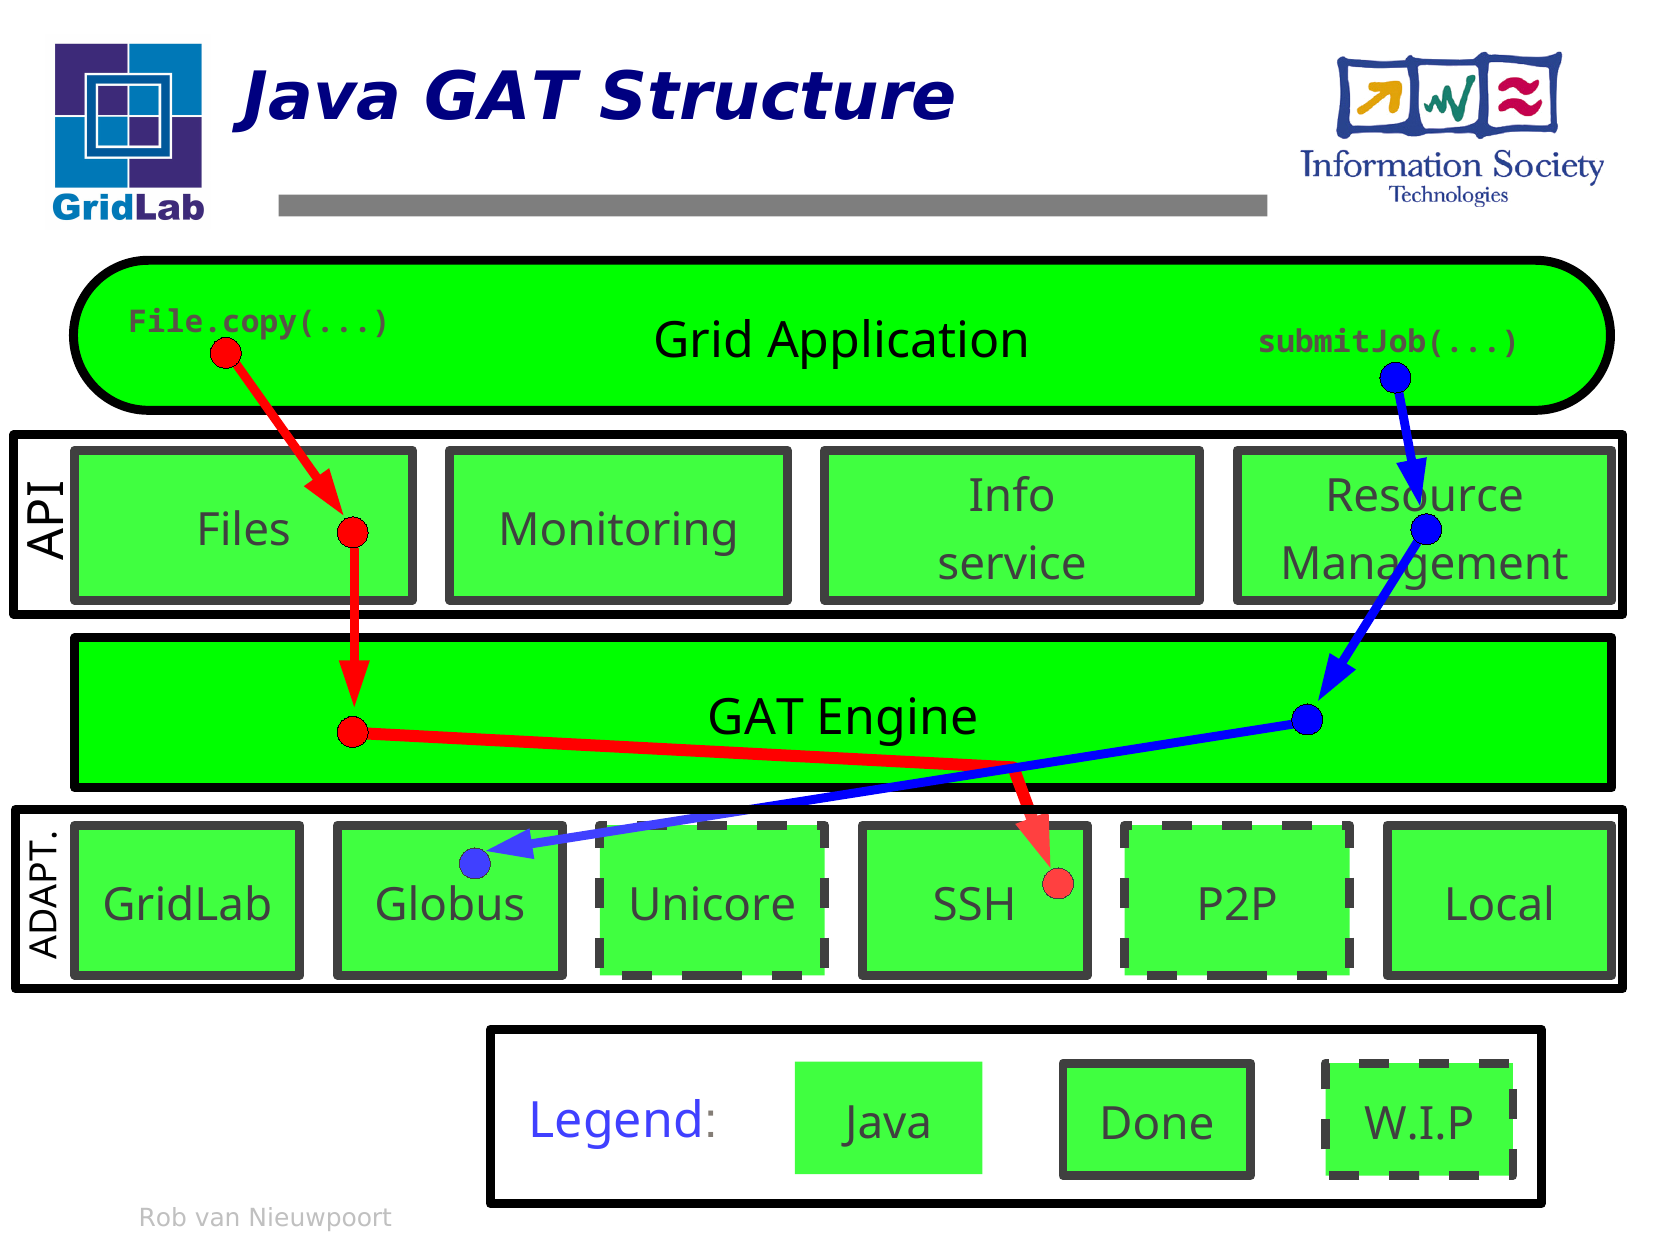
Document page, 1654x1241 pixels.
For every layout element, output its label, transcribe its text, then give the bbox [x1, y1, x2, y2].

text_box submitJob(...) [1257, 315, 1521, 352]
text_box [1291, 703, 1323, 735]
text_box [337, 716, 369, 748]
text_box [210, 337, 242, 369]
picture [1293, 34, 1611, 214]
title Java GAT Structure [243, 0, 1280, 187]
text_box GAT Engine [74, 637, 1612, 788]
text_box [1379, 362, 1411, 394]
text_box API [4, 431, 76, 610]
picture [45, 34, 211, 230]
text_box [490, 1029, 1542, 1204]
text_box File.copy(...) [128, 295, 392, 332]
text_box Grid Application [73, 260, 1611, 411]
text_box ADAPT. [12, 806, 83, 985]
text_box [15, 809, 1623, 989]
text_box [13, 434, 1623, 615]
